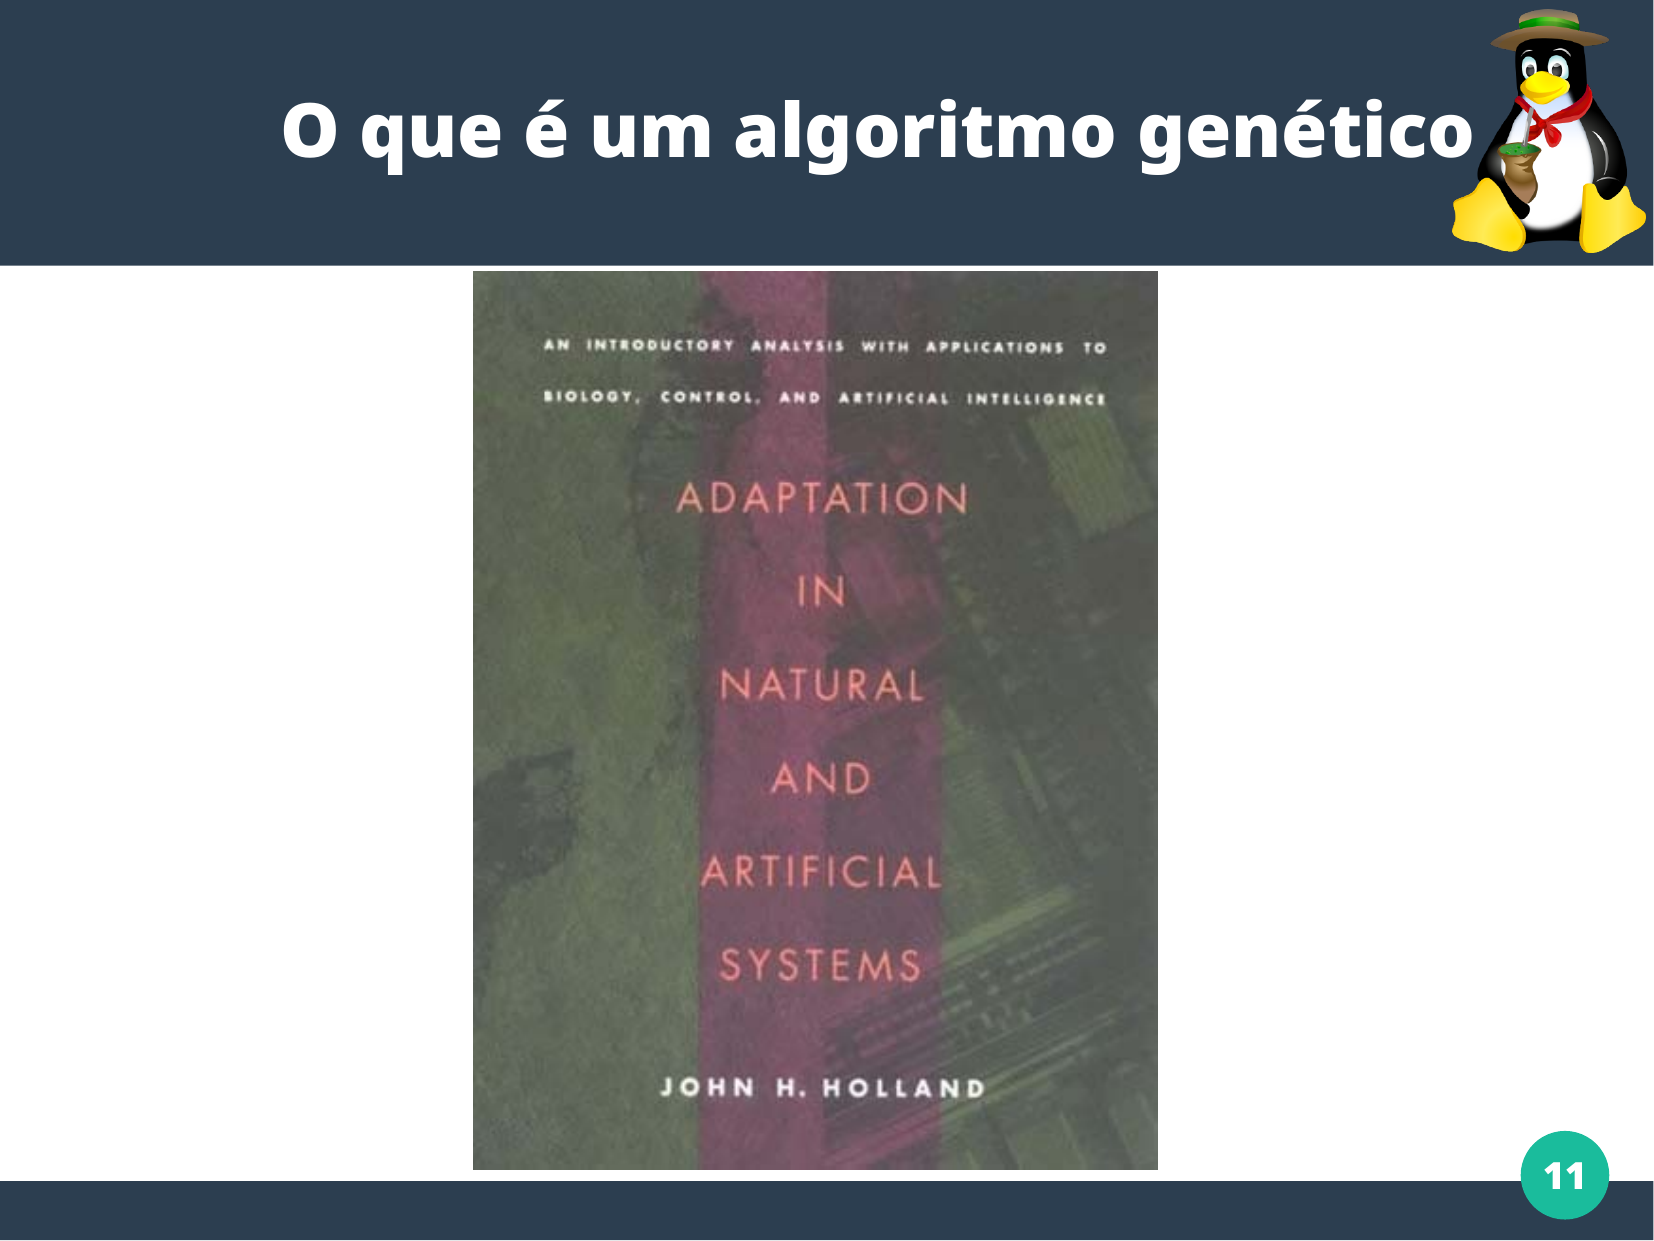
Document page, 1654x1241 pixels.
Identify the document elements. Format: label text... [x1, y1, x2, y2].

picture [473, 271, 1158, 1170]
title O que é um algoritmo genético [59, 49, 1452, 207]
picture [1452, 9, 1646, 253]
